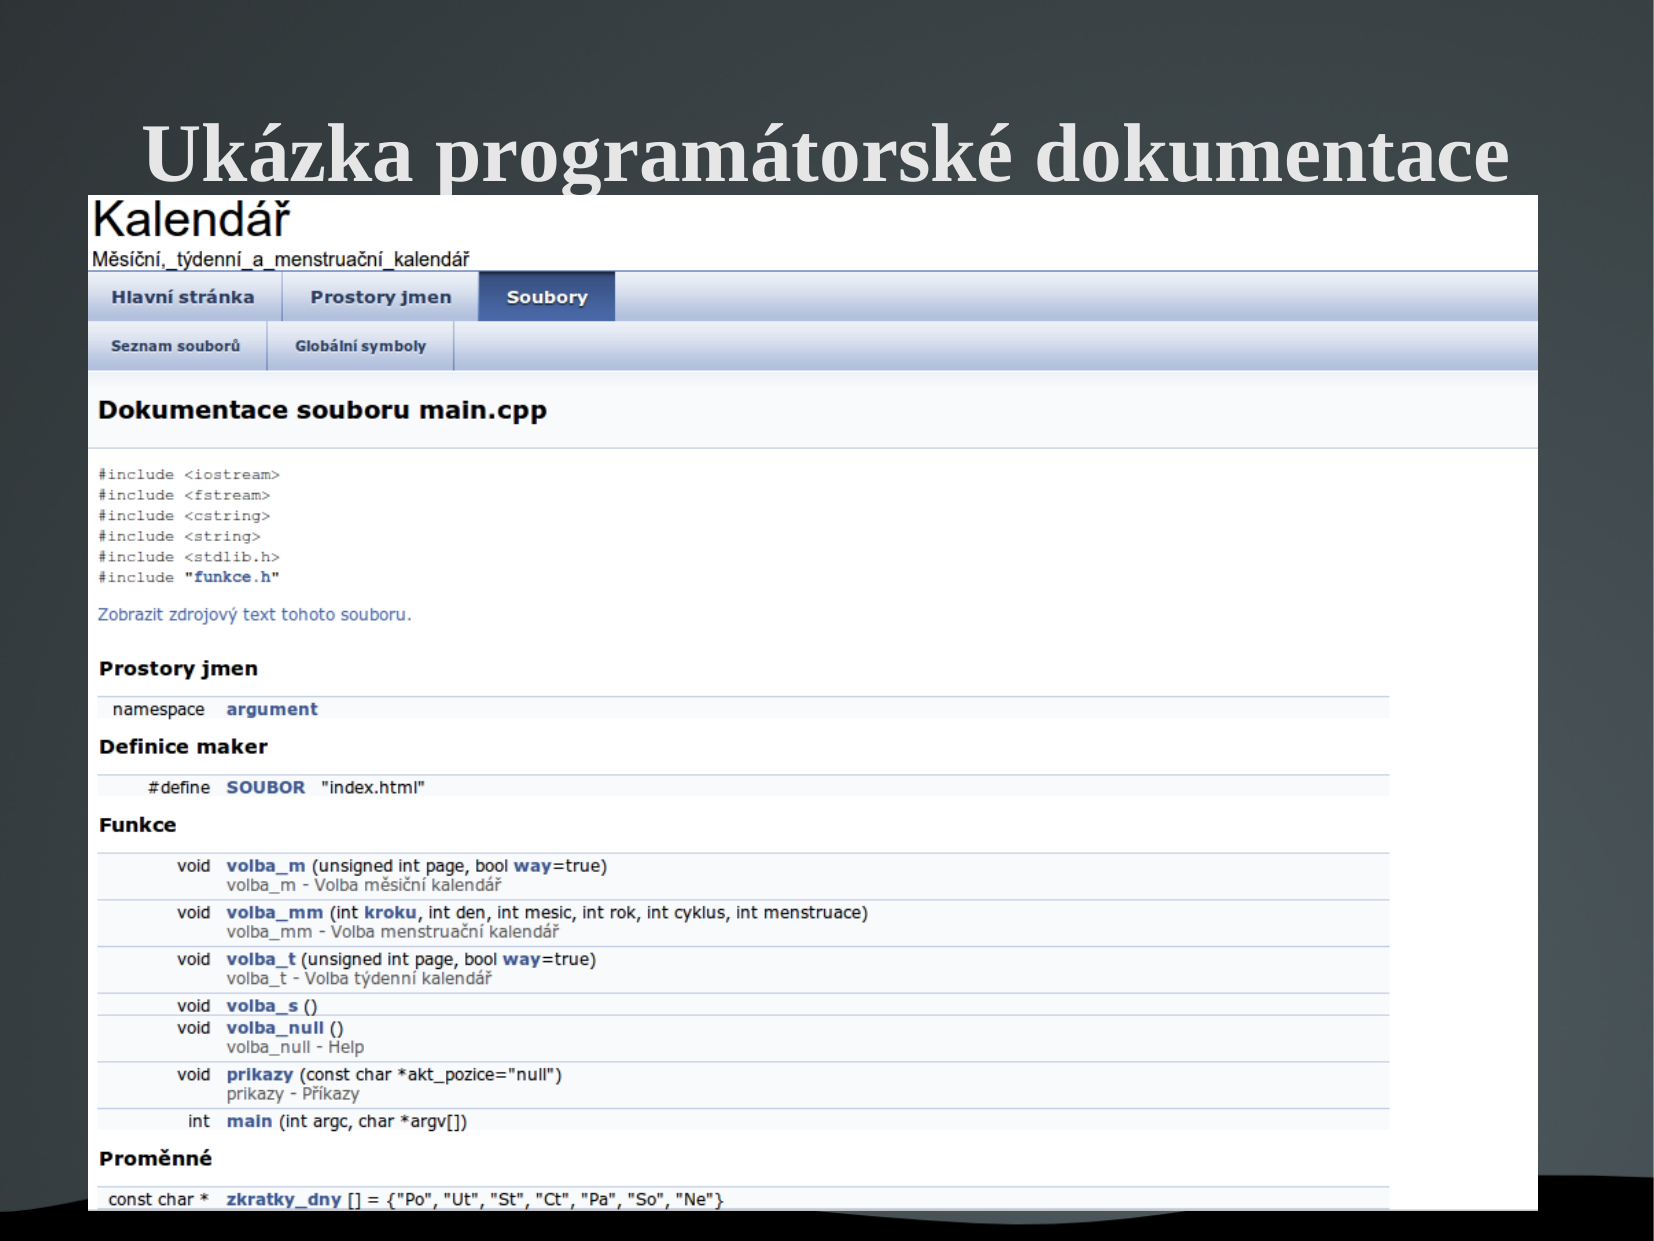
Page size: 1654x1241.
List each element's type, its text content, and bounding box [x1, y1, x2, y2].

title Ukázka programátorské dokumentace [82, 49, 1571, 257]
picture [0, 0, 1654, 1241]
